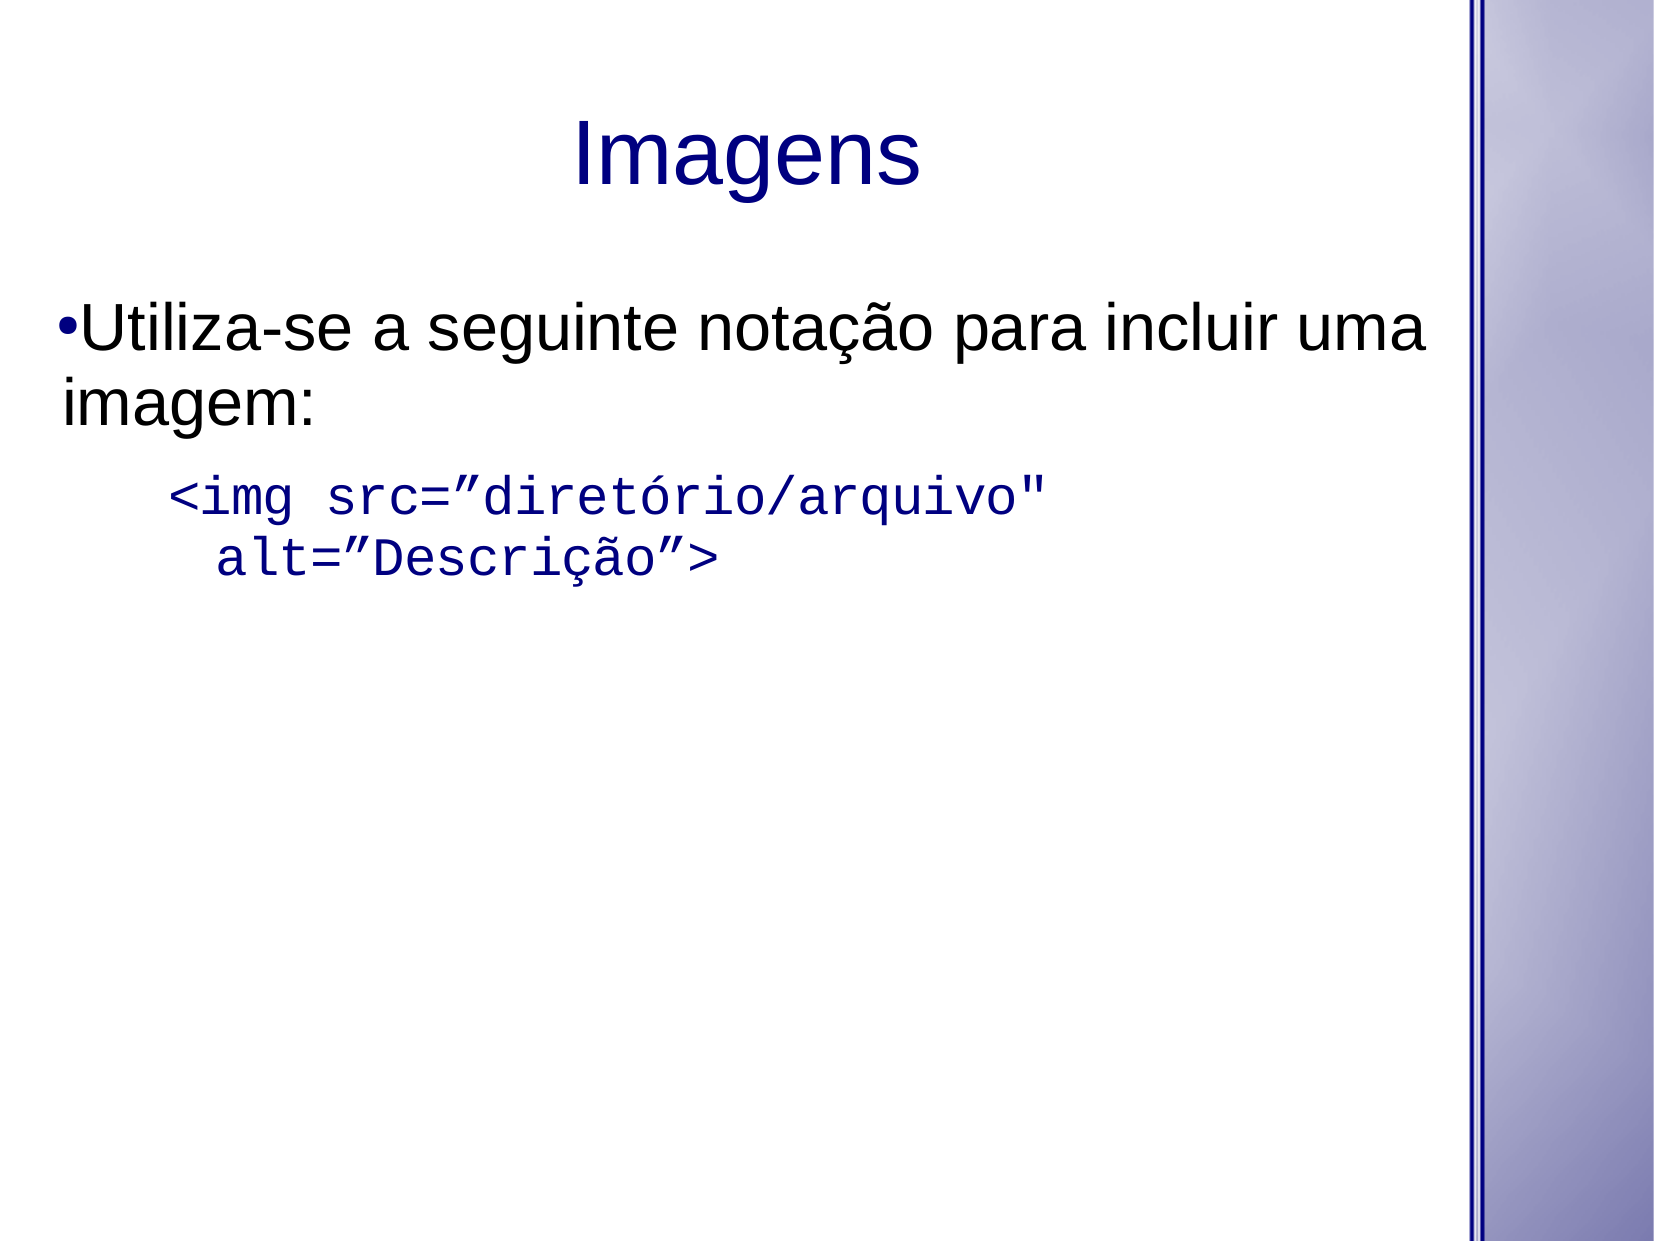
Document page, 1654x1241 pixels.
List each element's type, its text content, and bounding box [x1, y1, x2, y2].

list Utiliza-se a seguinte notação para incluir uma imagem: <img src=”diretório/arquivo" alt=”Descrição”> [47, 290, 1447, 1109]
picture [0, 0, 1654, 1241]
title Imagens [47, 49, 1447, 257]
